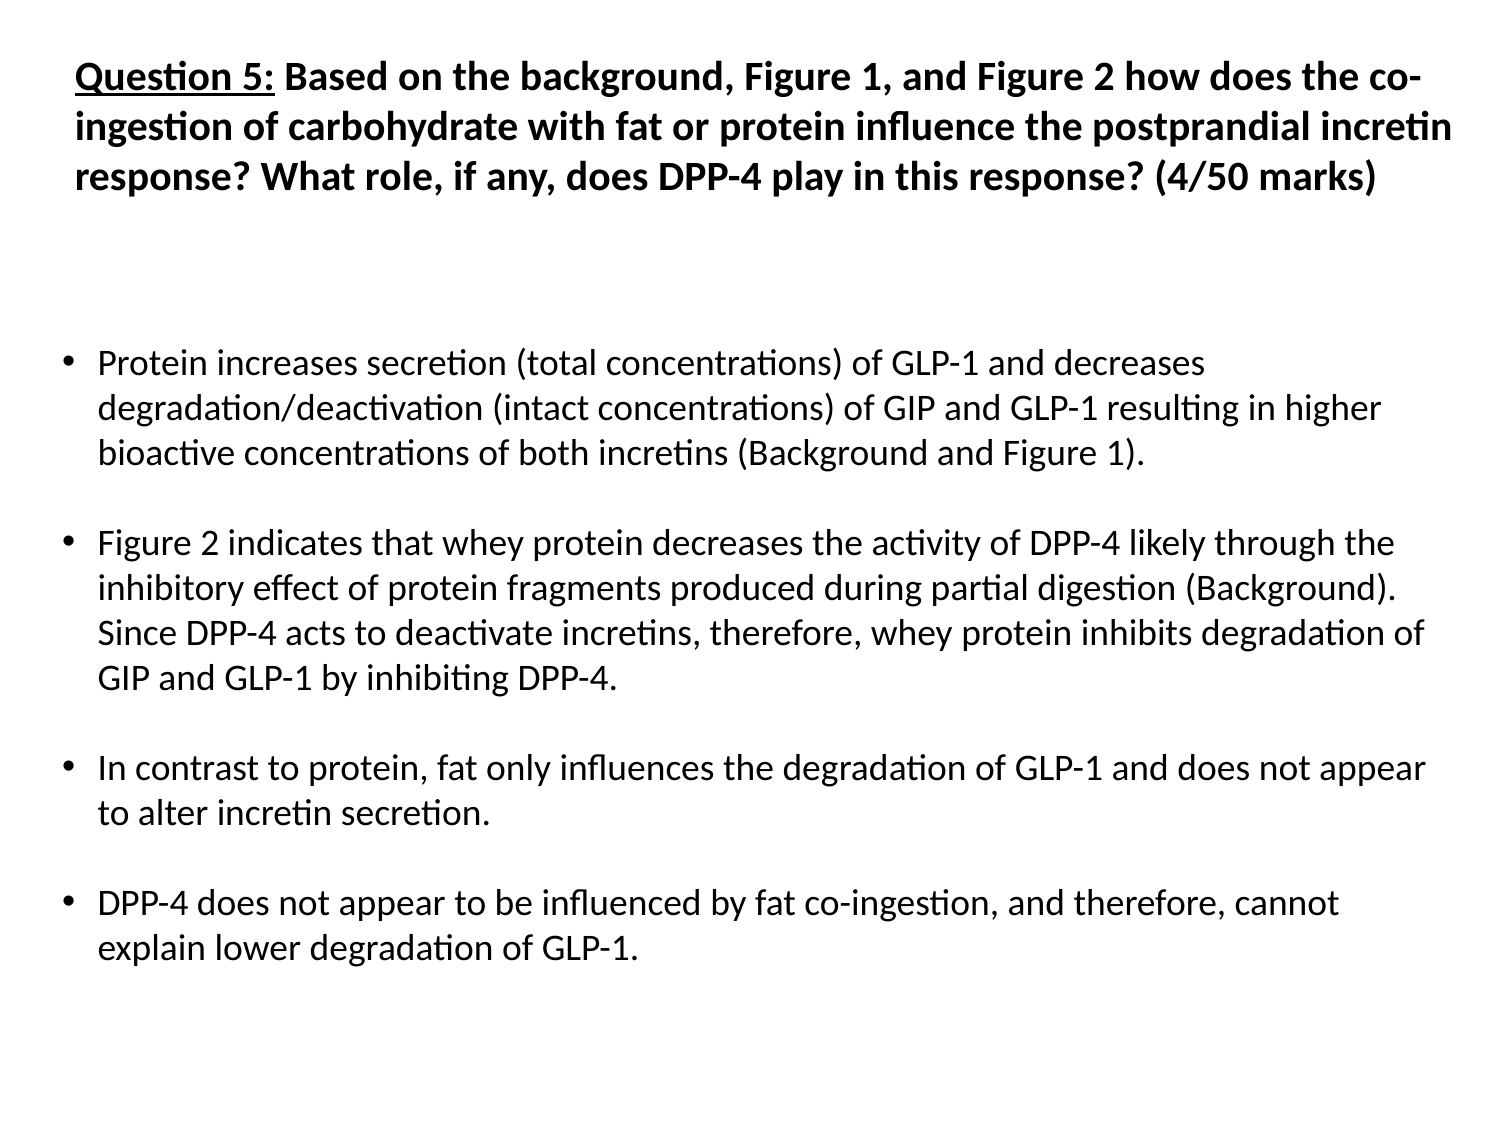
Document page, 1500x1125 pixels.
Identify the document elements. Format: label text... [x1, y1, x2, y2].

text_box Protein increases secretion (total concentrations) of GLP-1 and decreases degradation/deactivation (intact concentrations) of GIP and GLP-1 resulting in higher bioactive concentrations of both incretins (Background and Figure 1). Figure 2 indicates that whey protein decreases the activity of DPP-4 likely through the inhibitory effect of protein fragments produced during partial digestion (Background). Since DPP-4 acts to deactivate incretins, therefore, whey protein inhibits degradation of GIP and GLP-1 by inhibiting DPP-4. In contrast to protein, fat only influences the degradation of GLP-1 and does not appear to alter incretin secretion. DPP-4 does not appear to be influenced by fat co-ingestion, and therefore, cannot explain lower degradation of GLP-1. [47, 330, 1460, 1125]
text_box Question 5: Based on the background, Figure 1, and Figure 2 how does the co-ingestion of carbohydrate with fat or protein influence the postprandial incretin response? What role, if any, does DPP-4 play in this response? (4/50 marks) [60, 41, 1478, 307]
